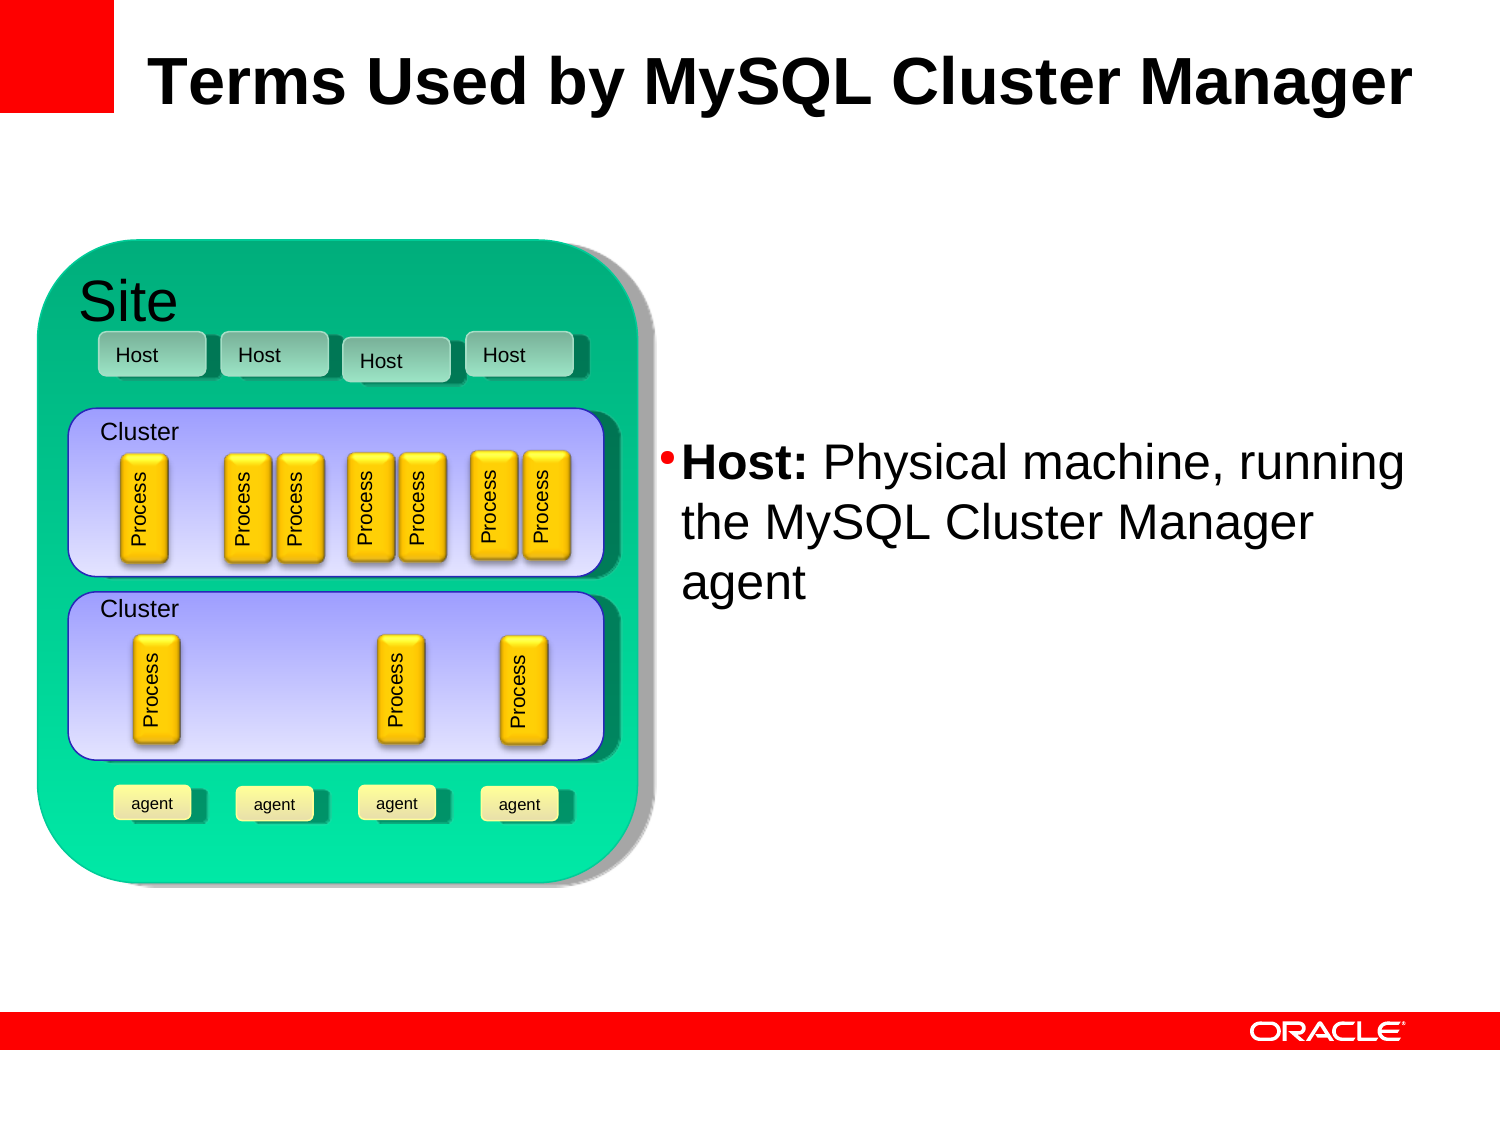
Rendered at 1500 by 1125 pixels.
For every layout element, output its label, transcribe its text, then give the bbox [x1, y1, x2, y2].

text_box Host: Physical machine, running the MySQL Cluster Manager agent [643, 422, 1432, 617]
picture [366, 628, 437, 760]
text_box Process [496, 639, 538, 745]
text_box Process [343, 455, 385, 561]
text_box Host [466, 331, 574, 376]
text_box Process [117, 457, 158, 563]
text_box Host [98, 331, 206, 376]
picture [459, 444, 582, 576]
text_box agent [236, 786, 313, 821]
text_box Host [221, 331, 329, 376]
text_box [40, 242, 636, 875]
text_box Process [467, 454, 508, 560]
picture [213, 446, 458, 579]
text_box Process [221, 457, 262, 563]
text_box Host [342, 337, 451, 382]
text_box agent [114, 785, 191, 820]
text_box Site [64, 255, 195, 341]
title Terms Used by MySQL Cluster Manager [147, 8, 1463, 119]
picture [109, 448, 180, 579]
text_box agent [358, 785, 436, 820]
picture [122, 631, 192, 760]
text_box Cluster [85, 408, 195, 454]
text_box Cluster [85, 584, 195, 631]
text_box Process [129, 638, 170, 744]
picture [489, 629, 560, 761]
text_box agent [481, 786, 558, 821]
text_box Process [273, 457, 314, 563]
text_box Process [395, 455, 437, 561]
picture [0, 0, 114, 113]
text_box Process [519, 454, 560, 560]
picture [0, 1012, 1500, 1050]
text_box Process [374, 638, 415, 744]
